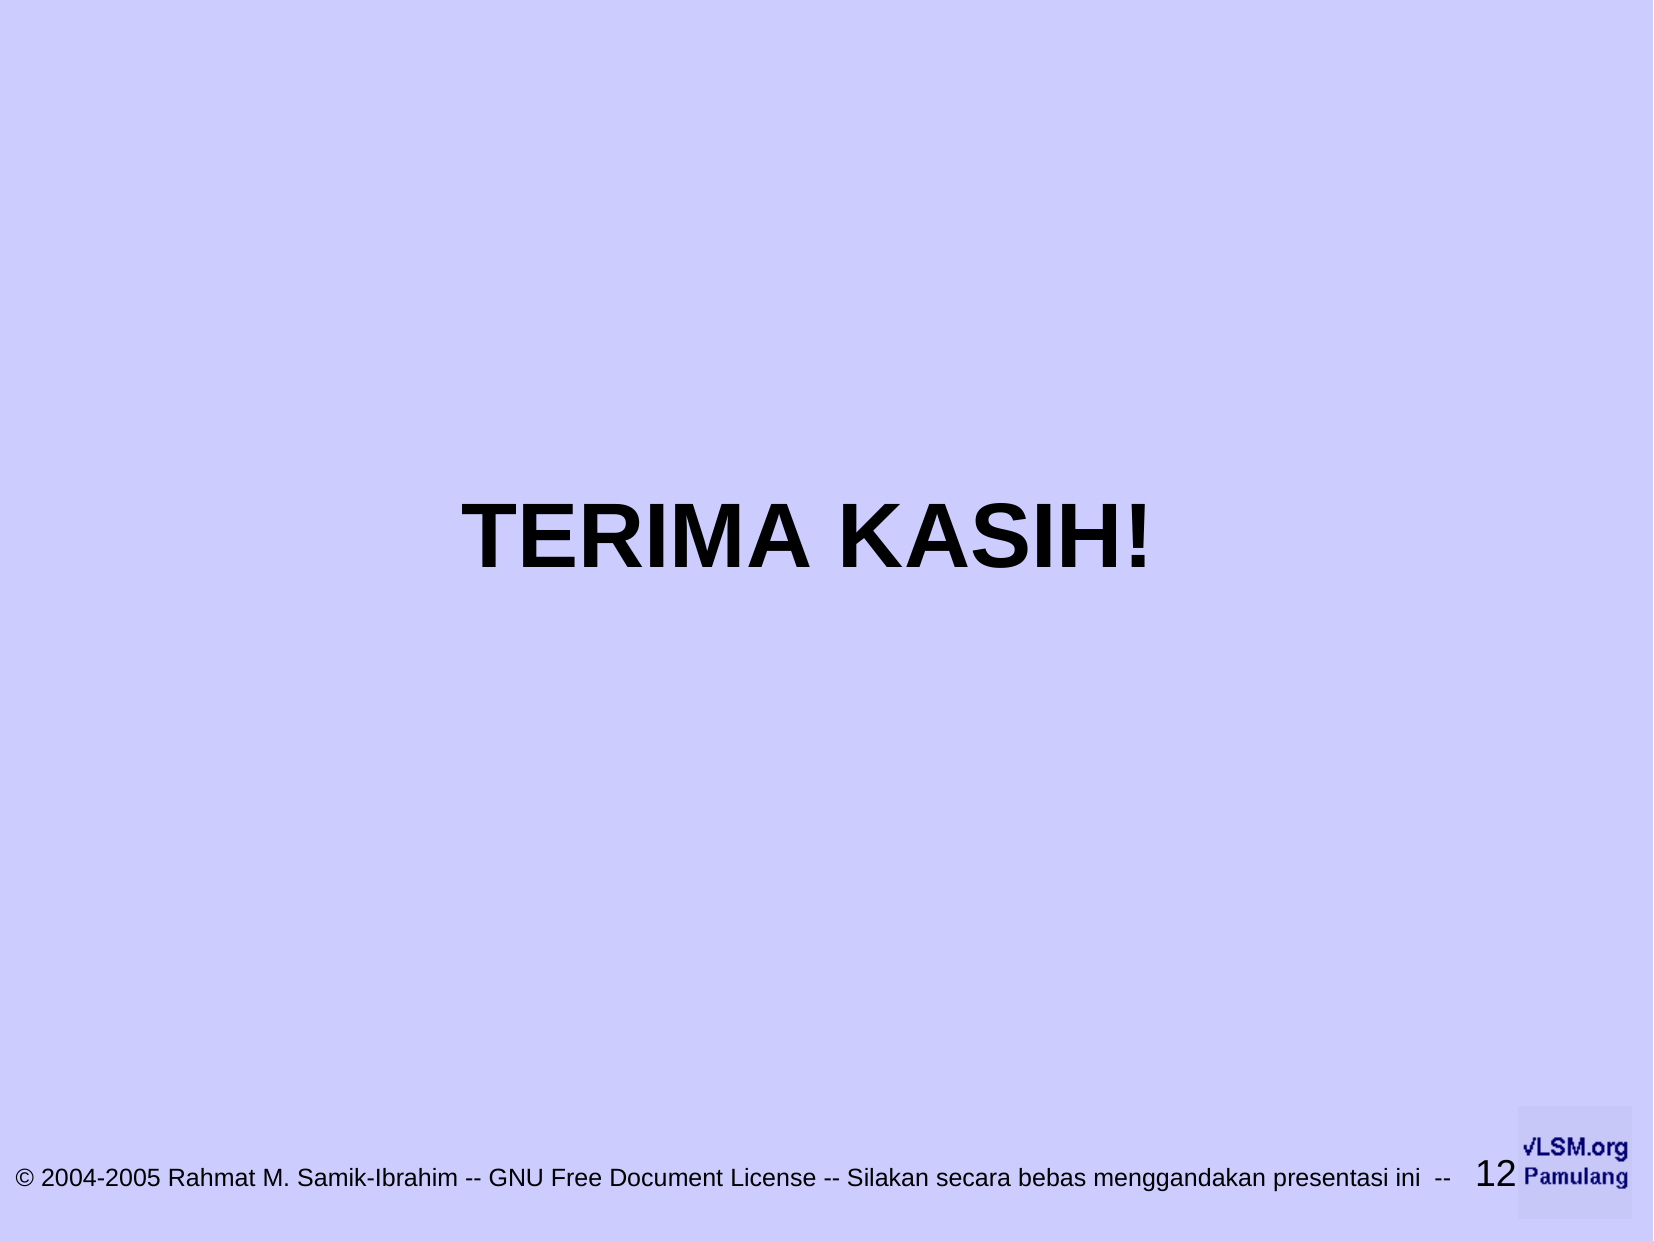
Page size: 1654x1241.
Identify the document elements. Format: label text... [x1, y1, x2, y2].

title TERIMA KASIH! [15, 481, 1600, 592]
picture [1518, 1106, 1632, 1219]
